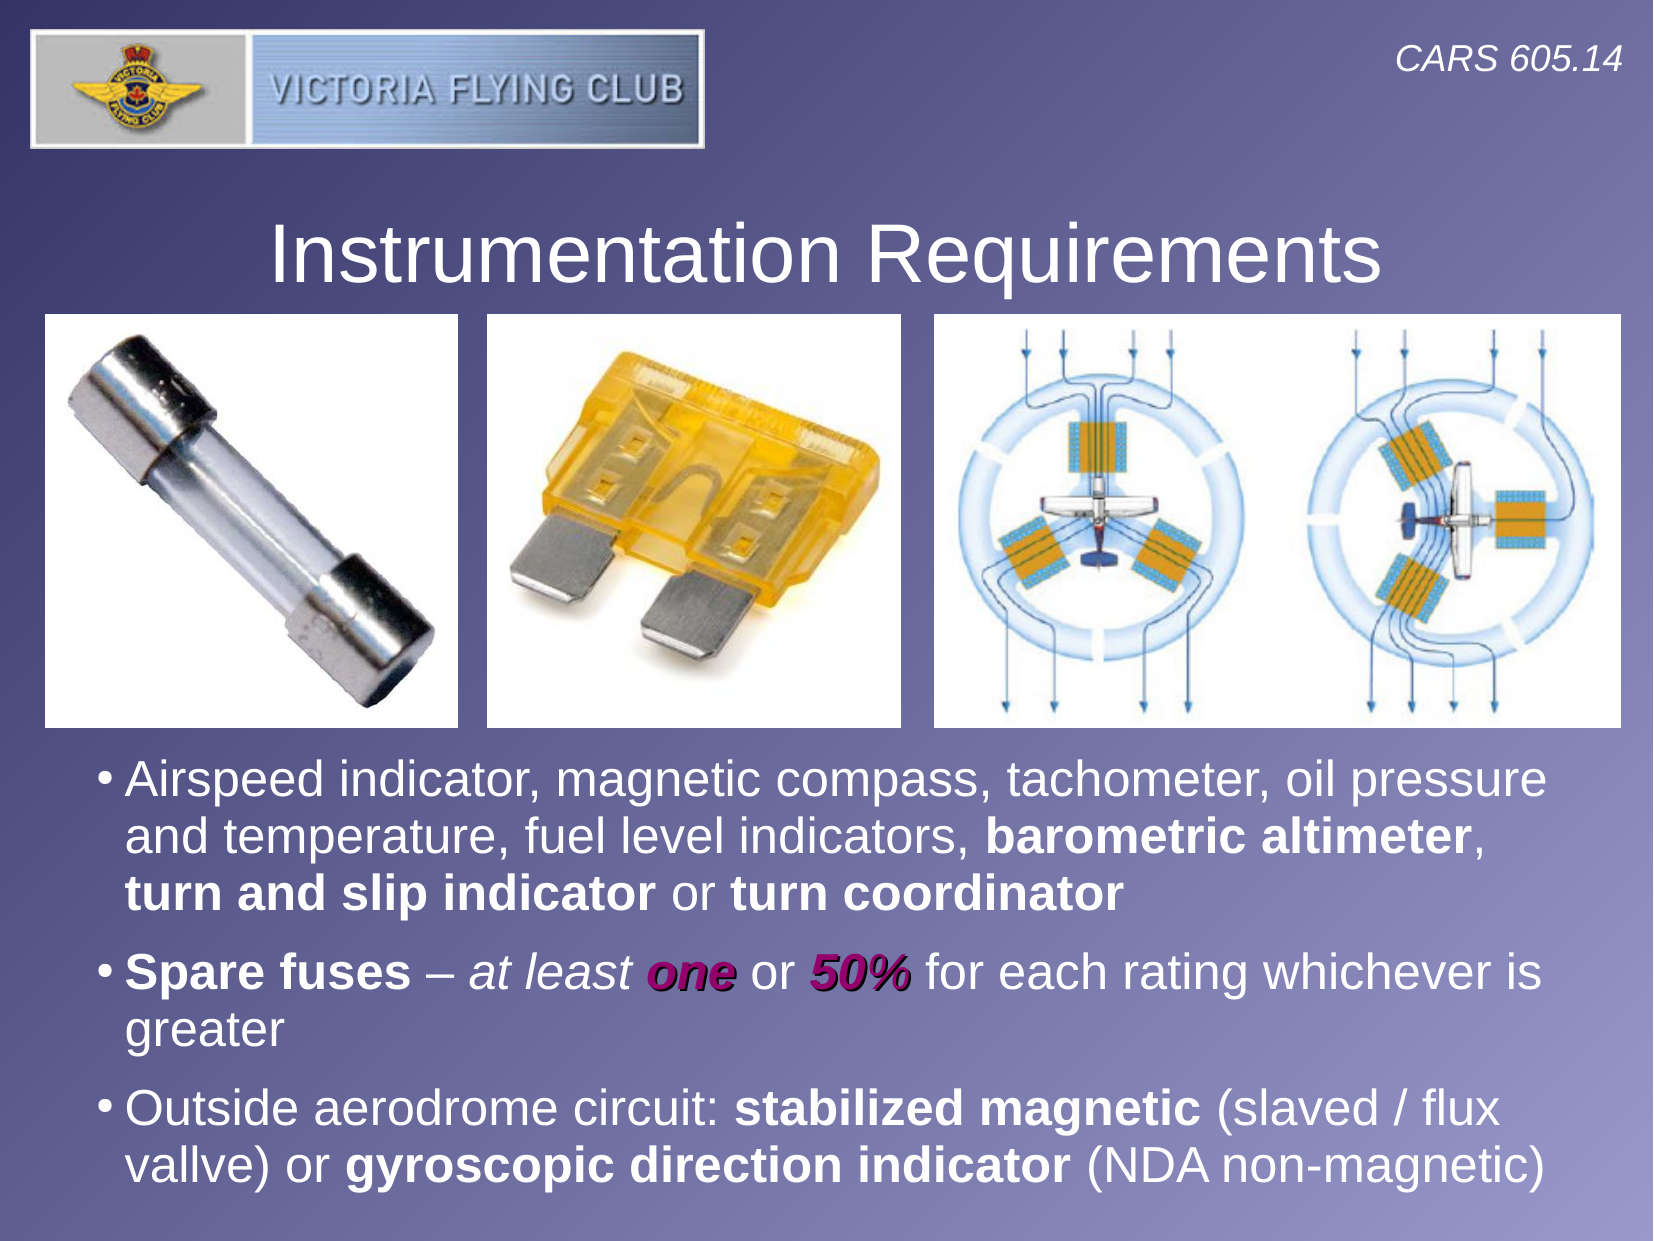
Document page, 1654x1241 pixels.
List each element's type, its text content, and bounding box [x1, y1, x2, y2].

picture [934, 314, 1621, 728]
picture [487, 314, 901, 728]
title Instrumentation Requirements [82, 150, 1571, 358]
list Airspeed indicator, magnetic compass, tachometer, oil pressure and temperature, fuel level indicators, barometric altimeter, turn and slip indicator or turn coordinator Spare fuses – at least one or 50% for each rating whichever is greater Outside aerodrome circuit: stabilized magnetic (slaved / flux vallve) or gyroscopic direction indicator (NDA non-magnetic) [82, 750, 1571, 1201]
picture [30, 29, 705, 149]
text_box CARS 605.14 [1380, 30, 1639, 87]
picture [45, 314, 458, 728]
